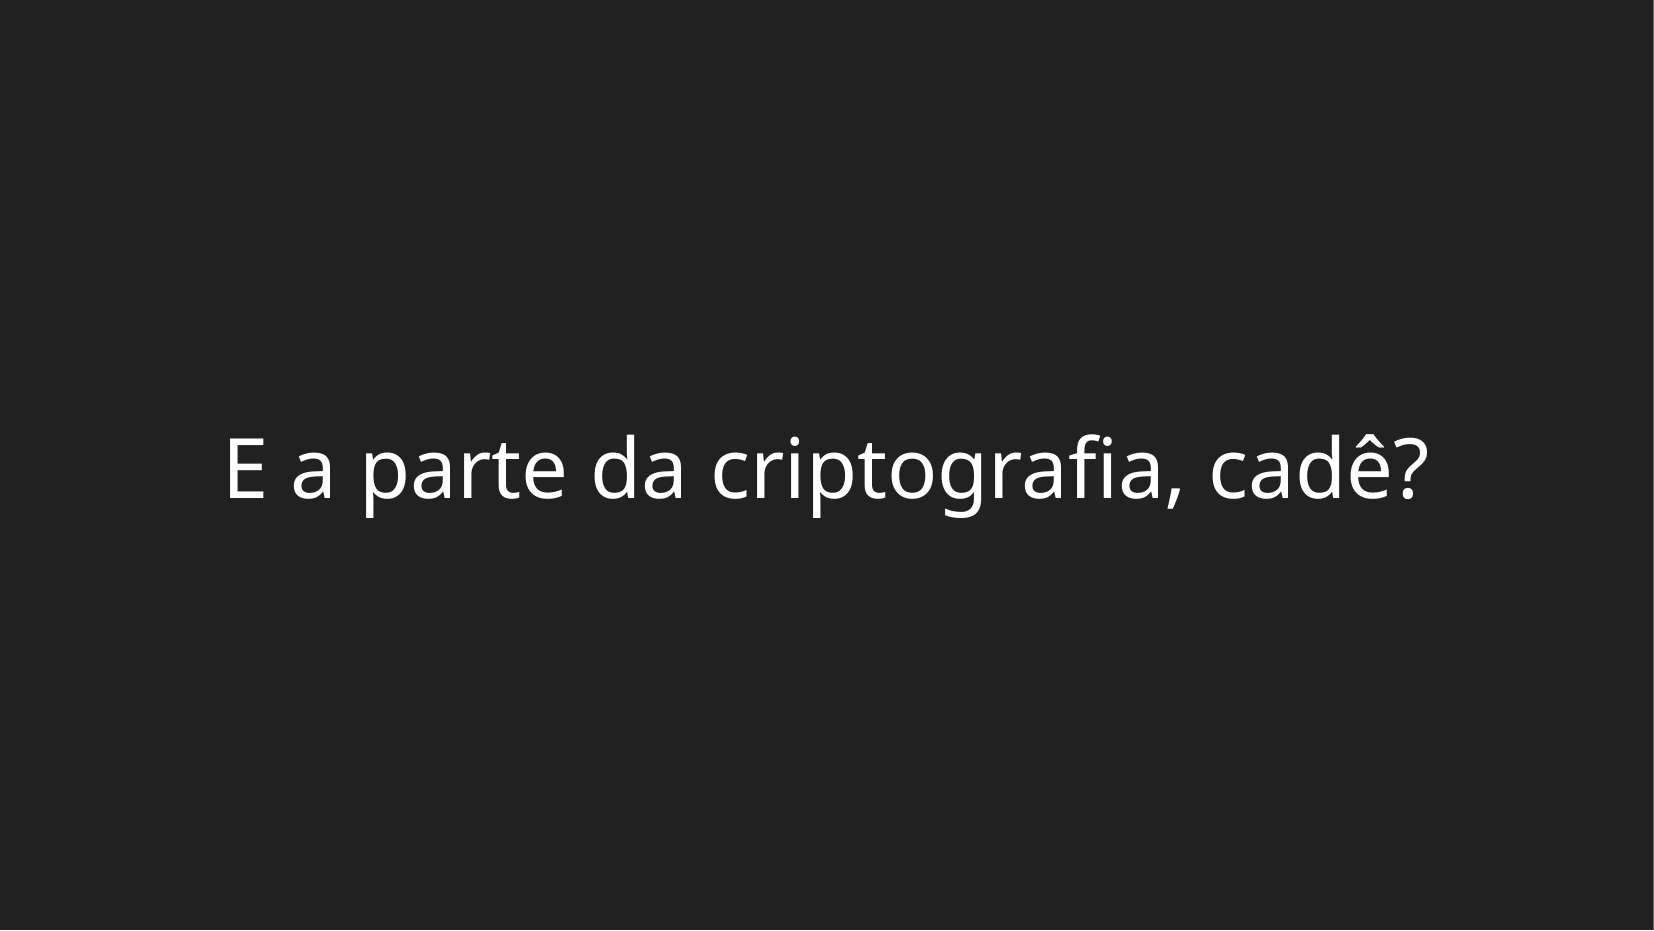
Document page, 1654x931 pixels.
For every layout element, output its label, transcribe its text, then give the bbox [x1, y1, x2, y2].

title E a parte da criptografia, cadê? [56, 388, 1598, 542]
